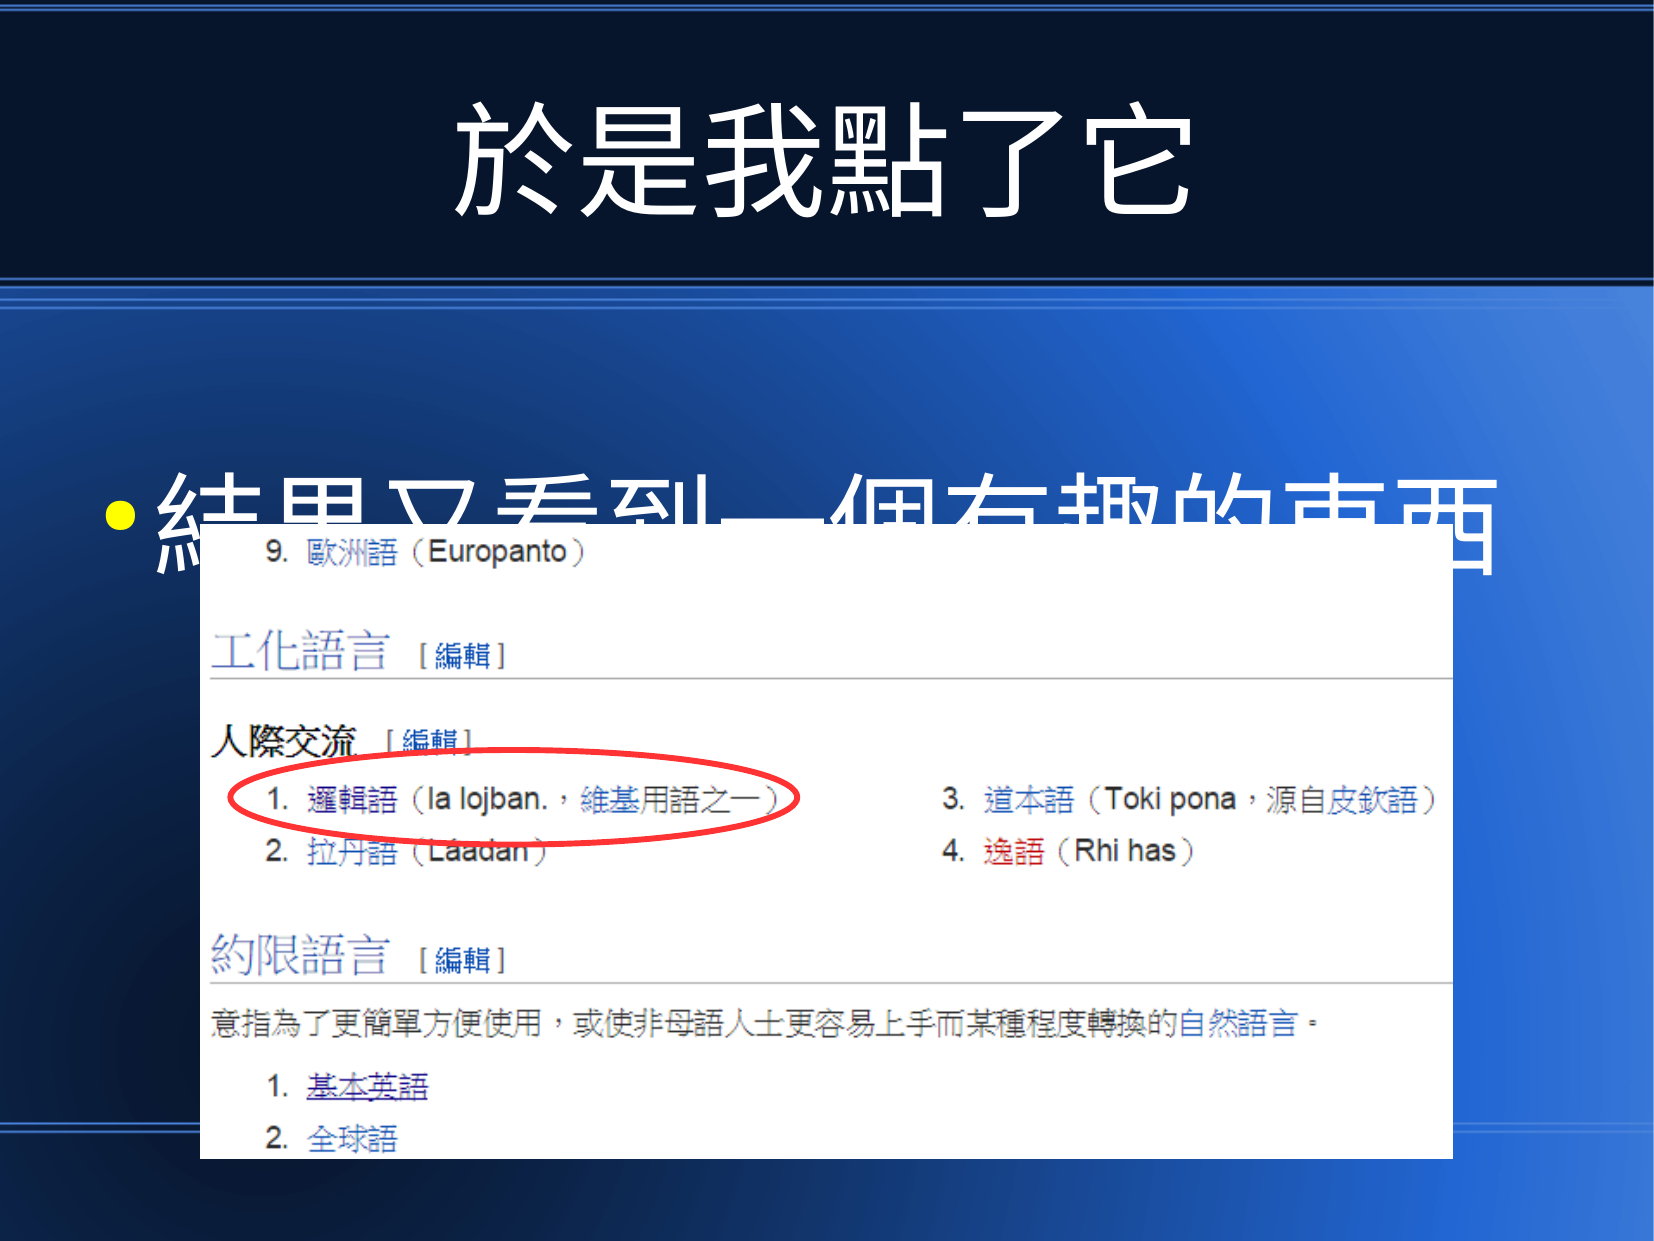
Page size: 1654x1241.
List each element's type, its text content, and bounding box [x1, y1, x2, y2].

picture [0, 0, 1654, 1241]
list 結果又看到一個有趣的東西 [82, 355, 1571, 1241]
picture [200, 524, 1453, 1159]
title 於是我點了它 [82, 49, 1571, 257]
